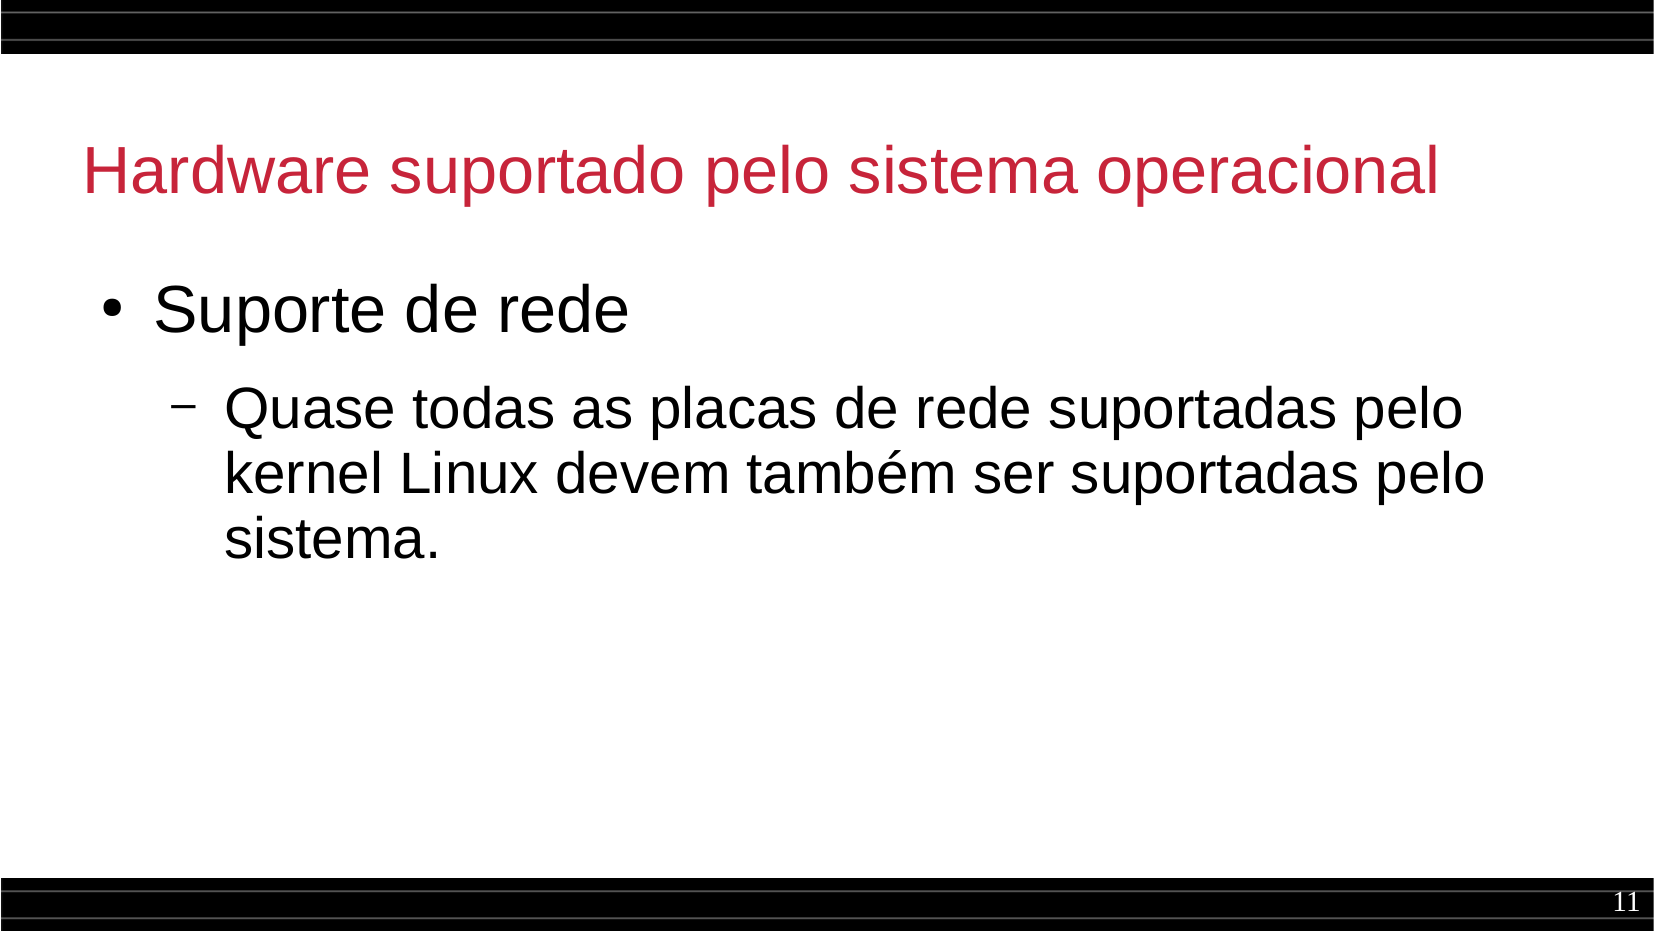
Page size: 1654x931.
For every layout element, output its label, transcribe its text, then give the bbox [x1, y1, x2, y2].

list Suporte de rede Quase todas as placas de rede suportadas pelo kernel Linux devem também ser suportadas pelo sistema. [82, 271, 1571, 758]
picture [1, 878, 1654, 931]
title Hardware suportado pelo sistema operacional [82, 92, 1571, 249]
picture [1, 0, 1654, 54]
